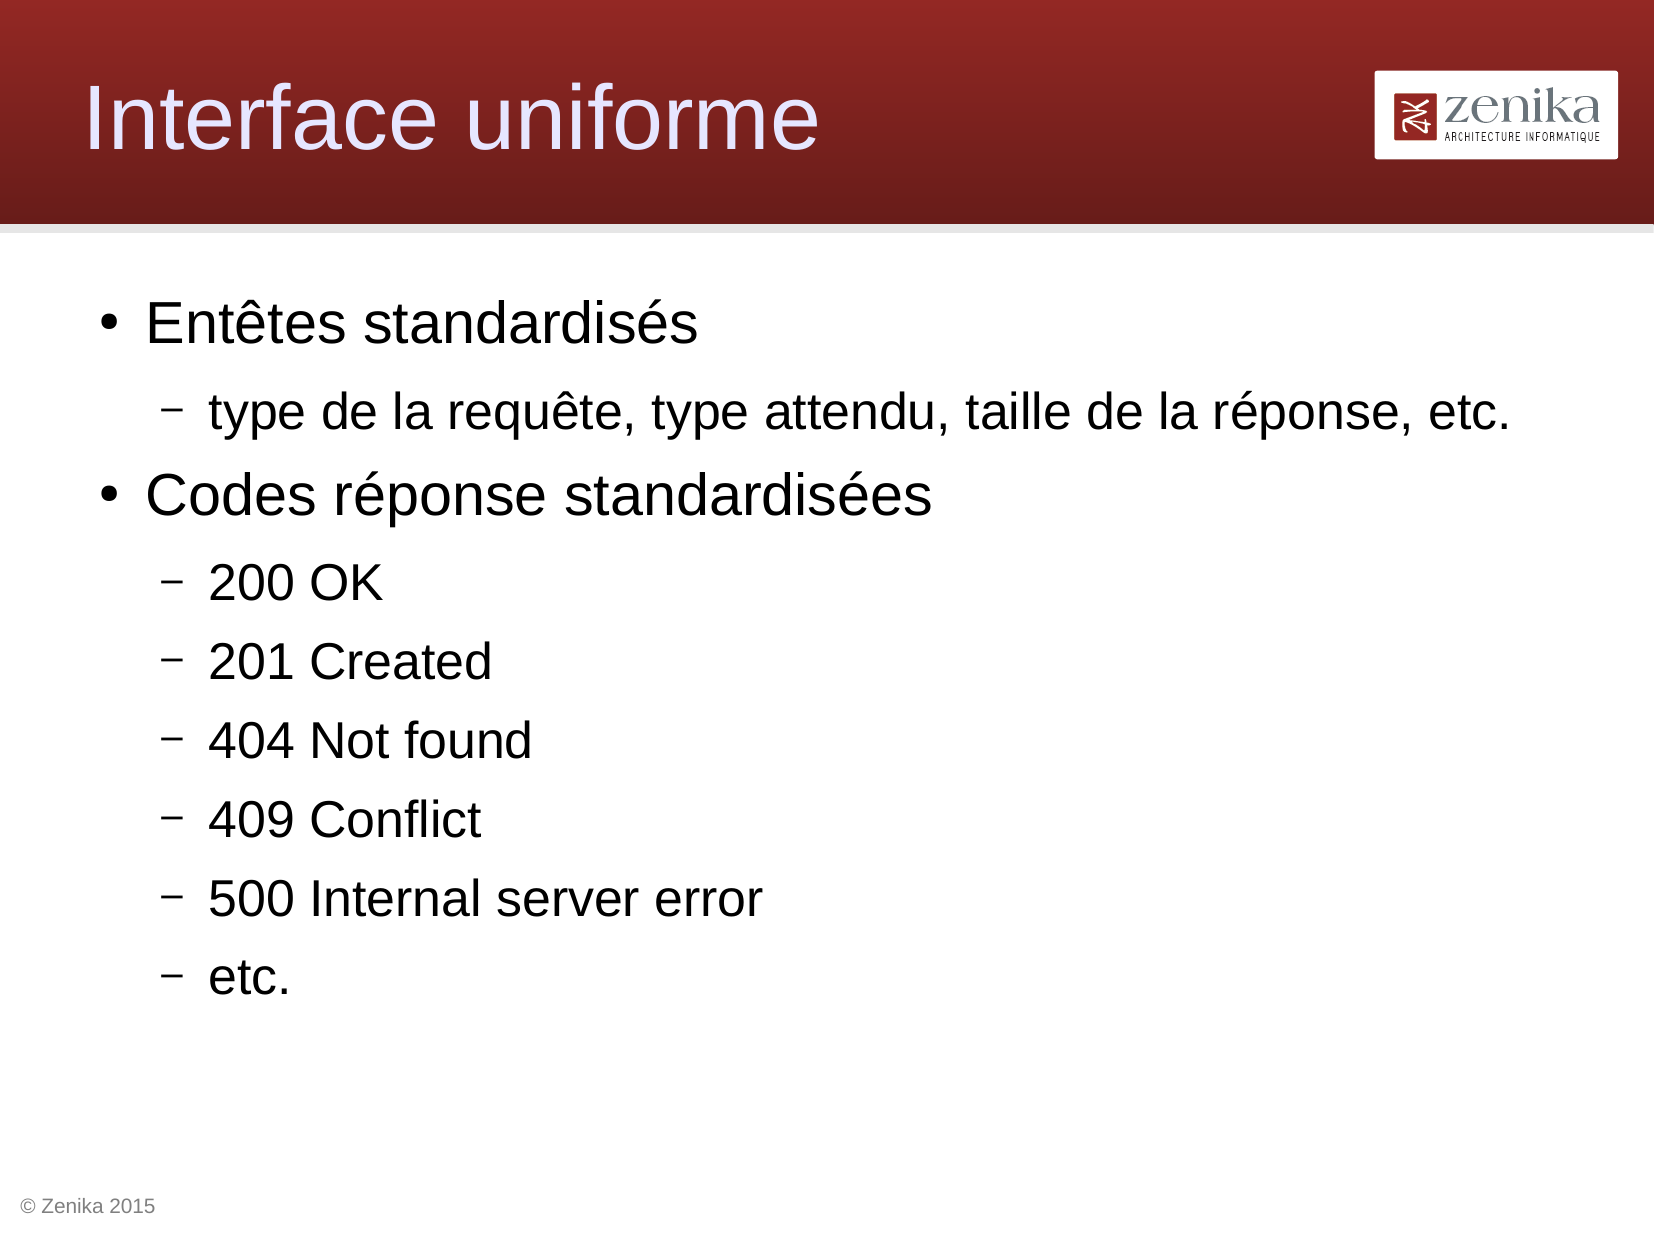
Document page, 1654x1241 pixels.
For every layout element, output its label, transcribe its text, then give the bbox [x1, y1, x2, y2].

picture [1571, 82, 1600, 149]
title Interface uniforme [82, 13, 1571, 222]
list Entêtes standardisés type de la requête, type attendu, taille de la réponse, etc. Codes réponse standardisées 200 OK 201 Created 404 Not found 409 Conflict 500 Internal server error etc. [82, 290, 1538, 1010]
